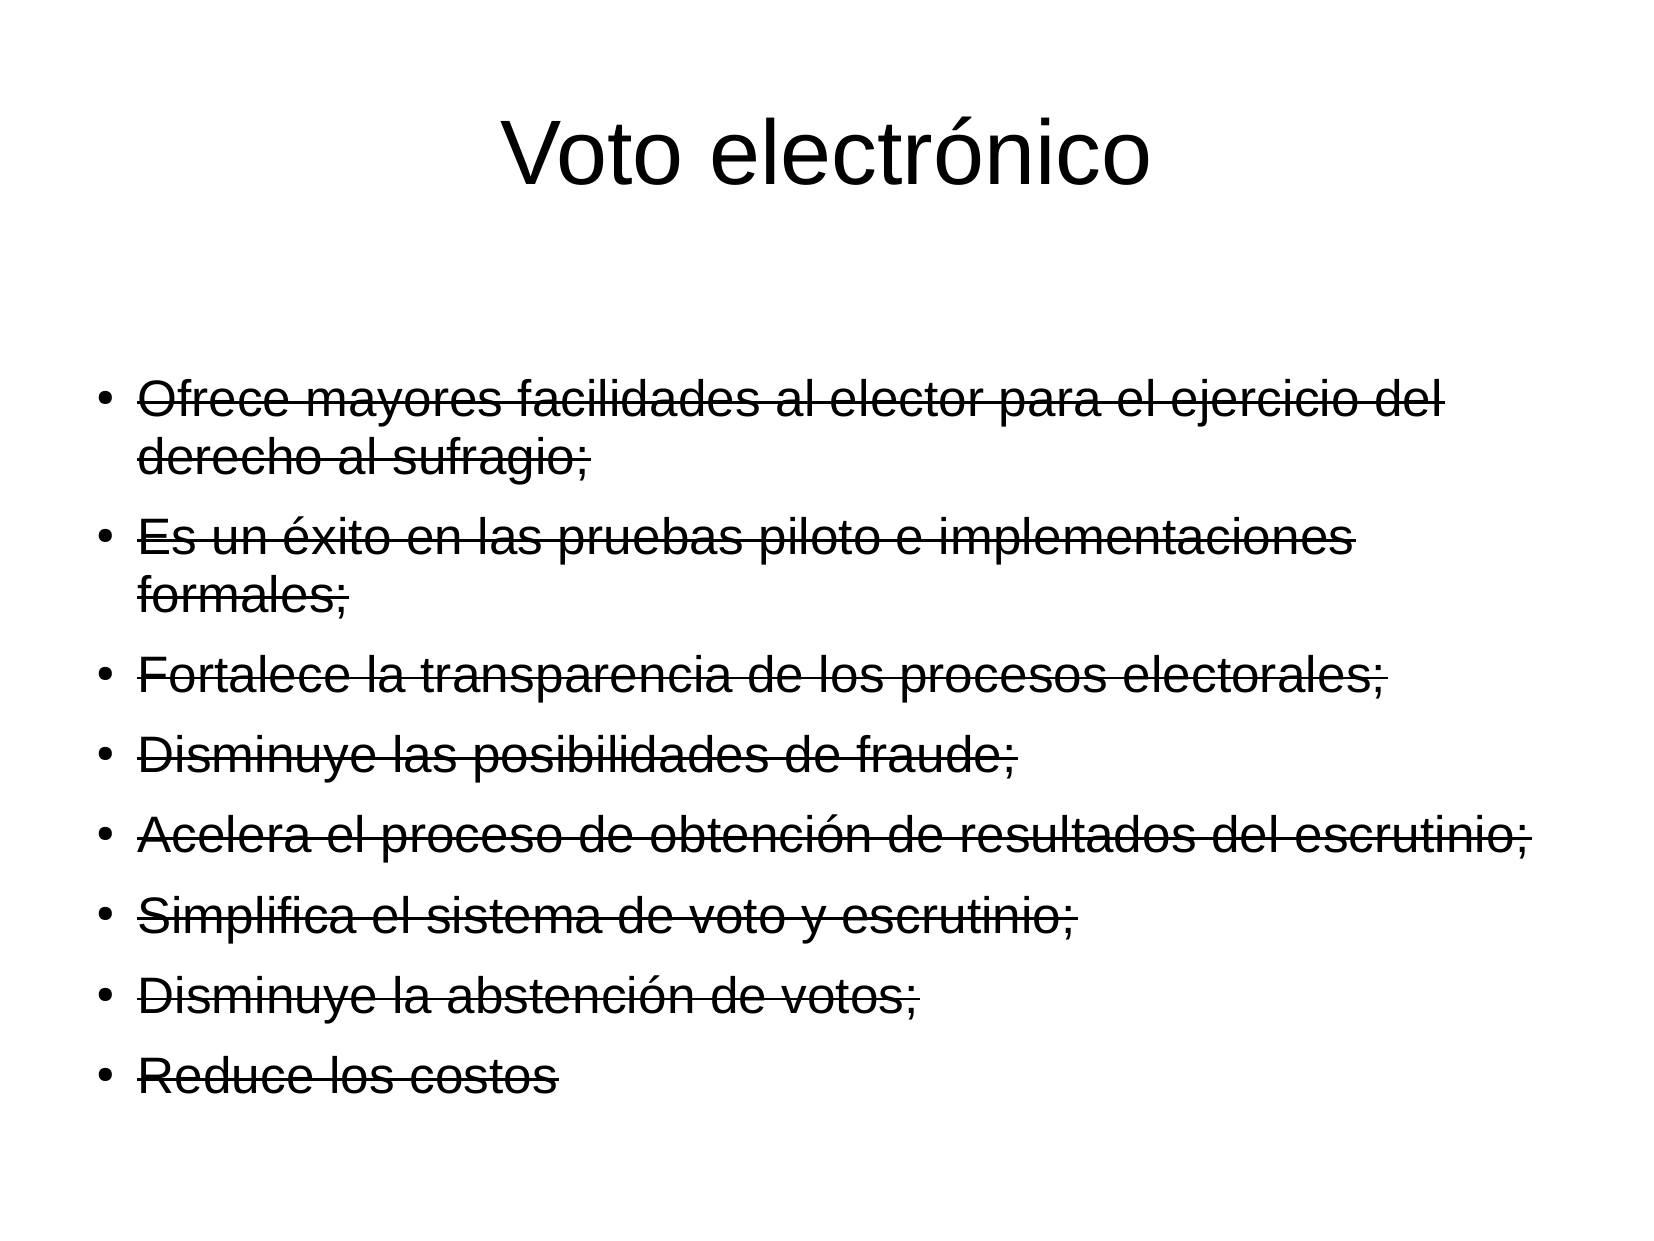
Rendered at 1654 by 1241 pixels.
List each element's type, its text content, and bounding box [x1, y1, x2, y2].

title Voto electrónico [82, 49, 1571, 257]
list Ofrece mayores facilidades al elector para el ejercicio del derecho al sufragio; Es un éxito en las pruebas piloto e implementaciones formales; Fortalece la transparencia de los procesos electorales; Disminuye las posibilidades de fraude; Acelera el proceso de obtención de resultados del escrutinio; Simplifica el sistema de voto y escrutinio; Disminuye la abstención de votos; Reduce los costos [82, 290, 1571, 1109]
